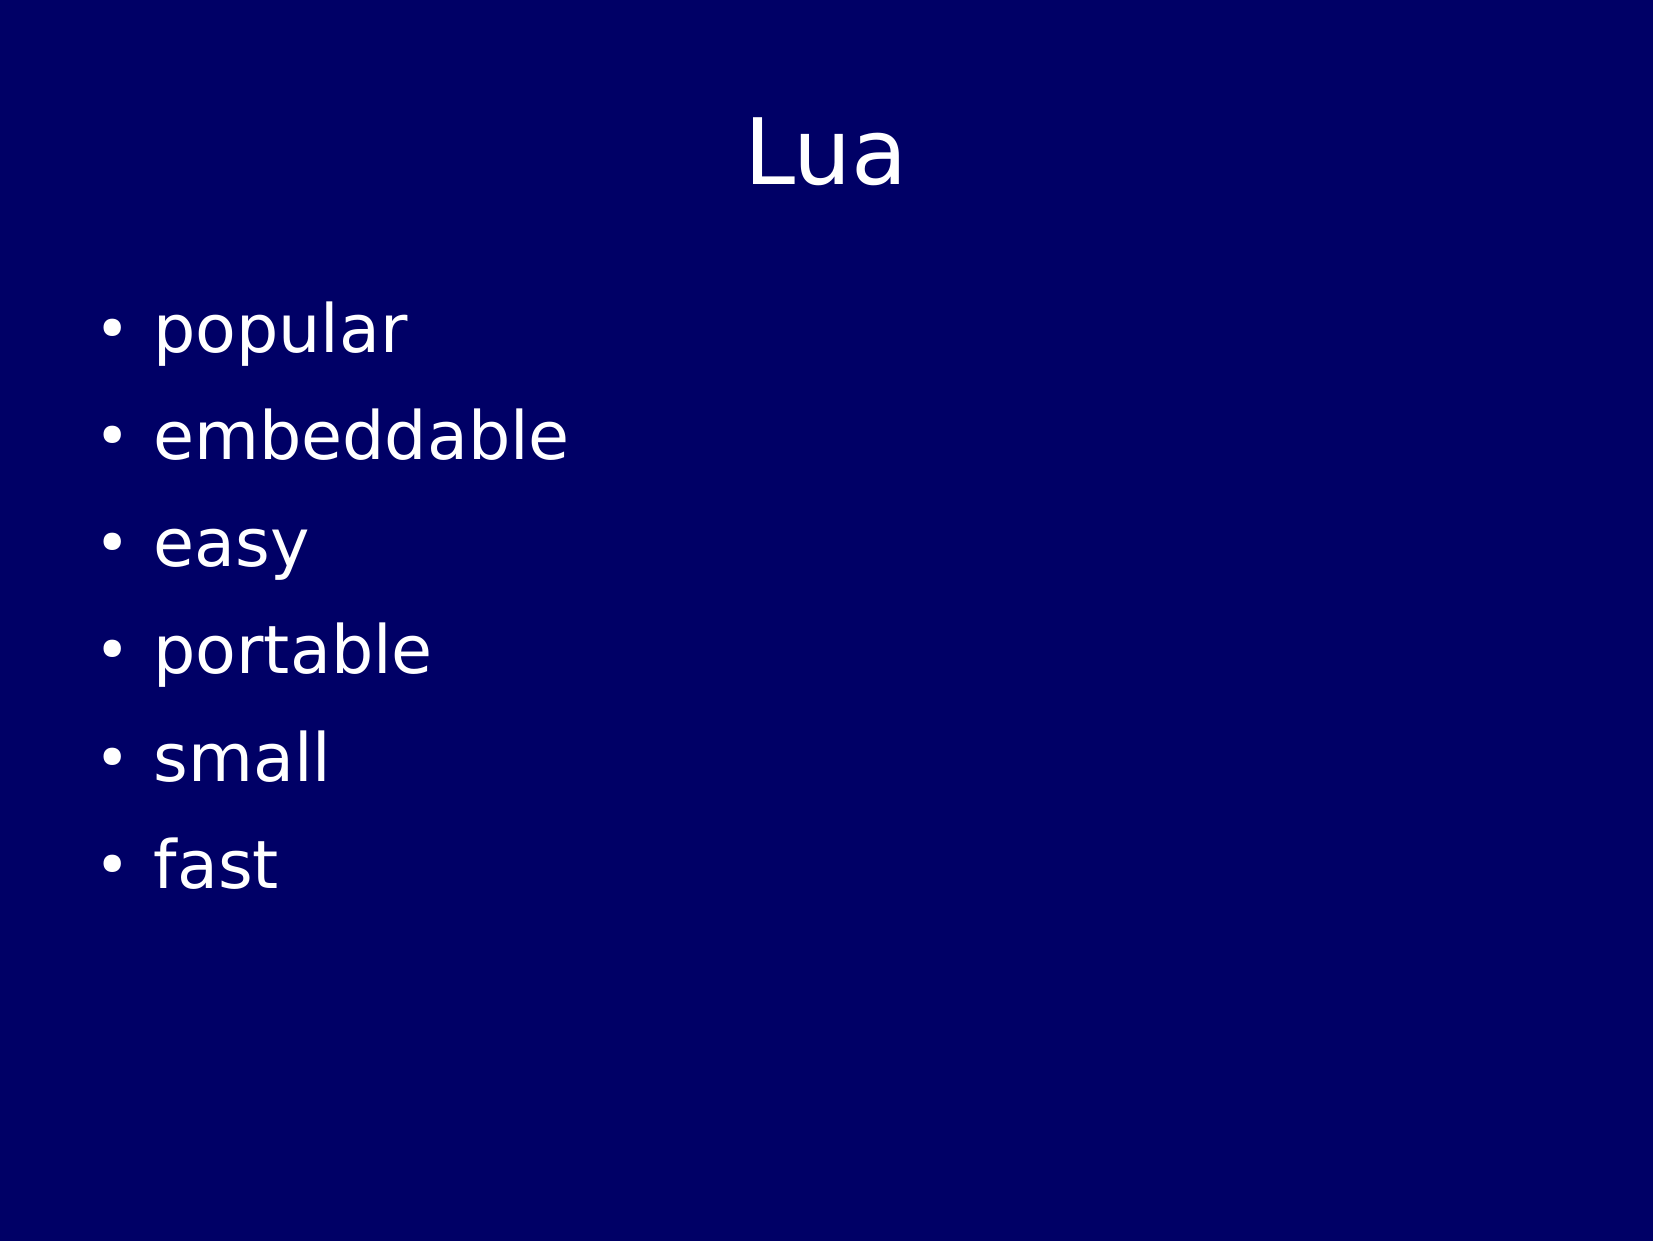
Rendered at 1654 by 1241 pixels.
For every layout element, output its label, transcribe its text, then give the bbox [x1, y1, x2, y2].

list popular embeddable easy portable small fast [82, 290, 1571, 1010]
title Lua [82, 49, 1571, 257]
